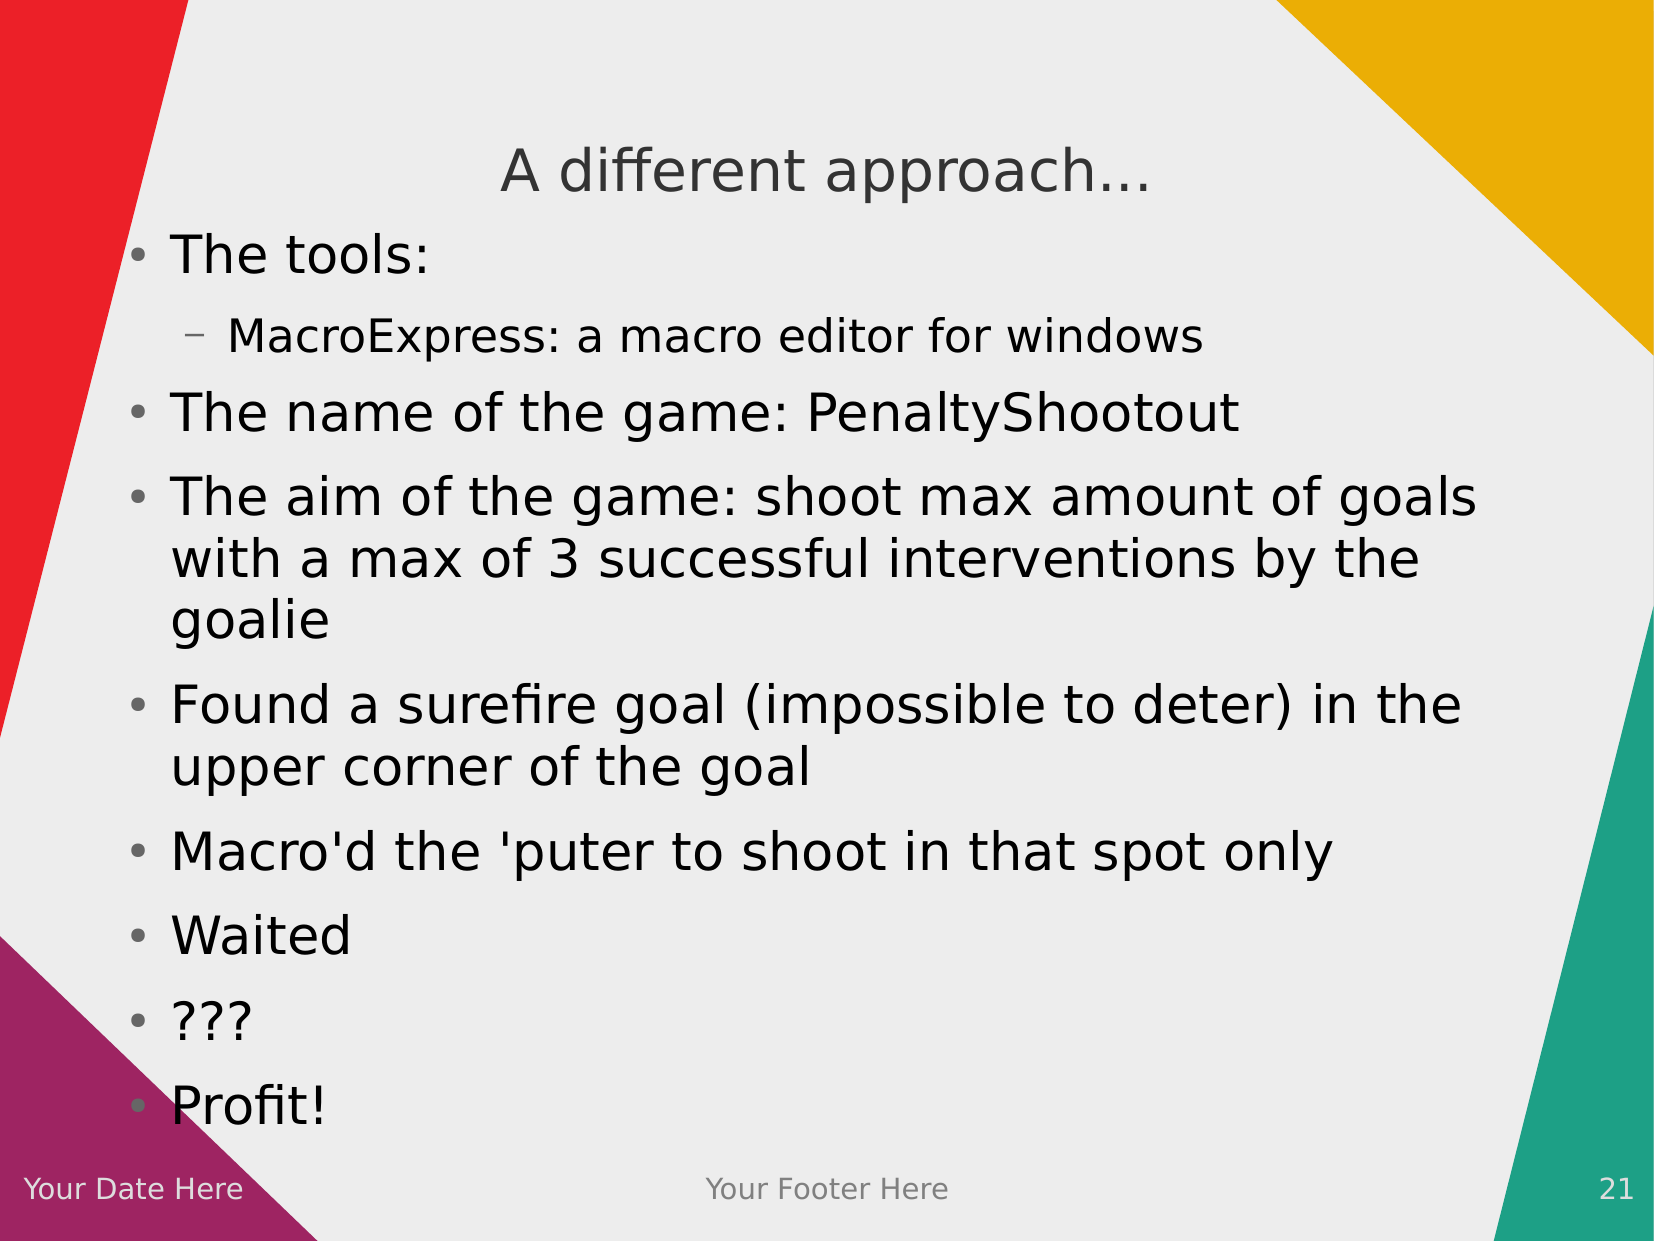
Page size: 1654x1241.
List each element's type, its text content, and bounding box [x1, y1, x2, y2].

list The tools: MacroExpress: a macro editor for windows The name of the game: PenaltyShootout The aim of the game: shoot max amount of goals with a max of 3 successful interventions by the goalie Found a surefire goal (impossible to deter) in the upper corner of the goal Macro'd the 'puter to shoot in that spot only Waited ??? Profit! [114, 225, 1539, 1141]
title A different approach... [114, 73, 1539, 225]
